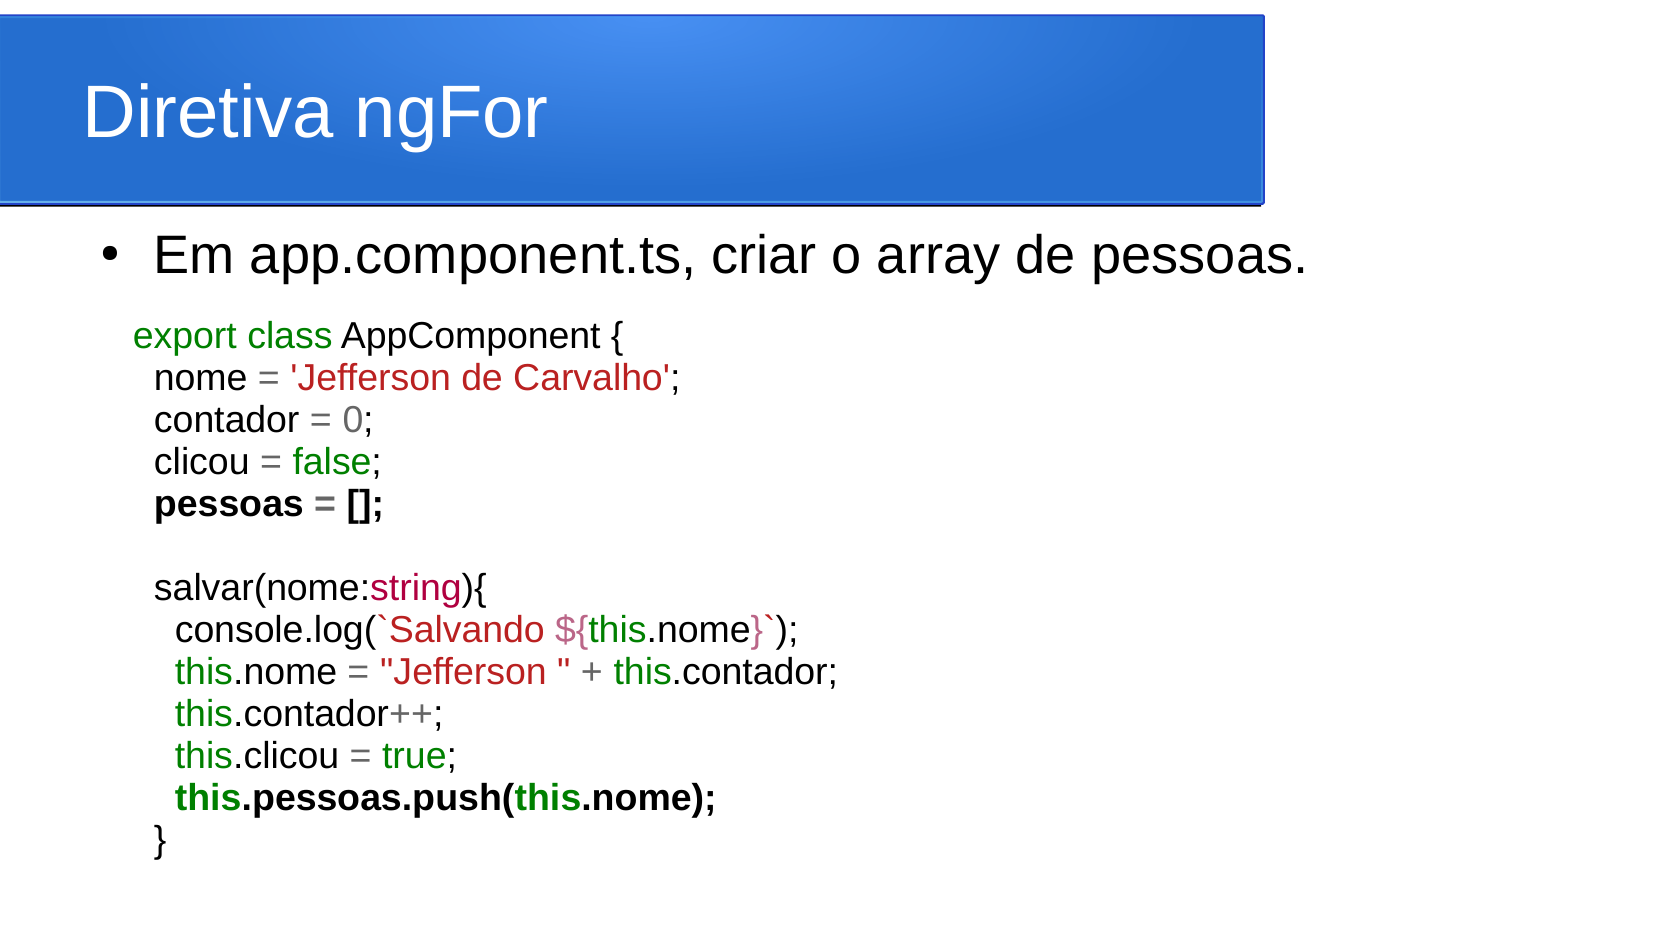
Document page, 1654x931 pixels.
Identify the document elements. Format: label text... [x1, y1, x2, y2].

text_box export class AppComponent { nome = 'Jefferson de Carvalho'; contador = 0; clicou = false; pessoas = []; salvar(nome:string){ console.log(`Salvando ${this.nome}`); this.nome = "Jefferson " + this.contador; this.contador++; this.clicou = true; this.pessoas.push(this.nome); } [118, 307, 1524, 868]
title Diretiva ngFor [82, 35, 1235, 189]
list Em app.component.ts, criar o array de pessoas. [82, 224, 1571, 764]
